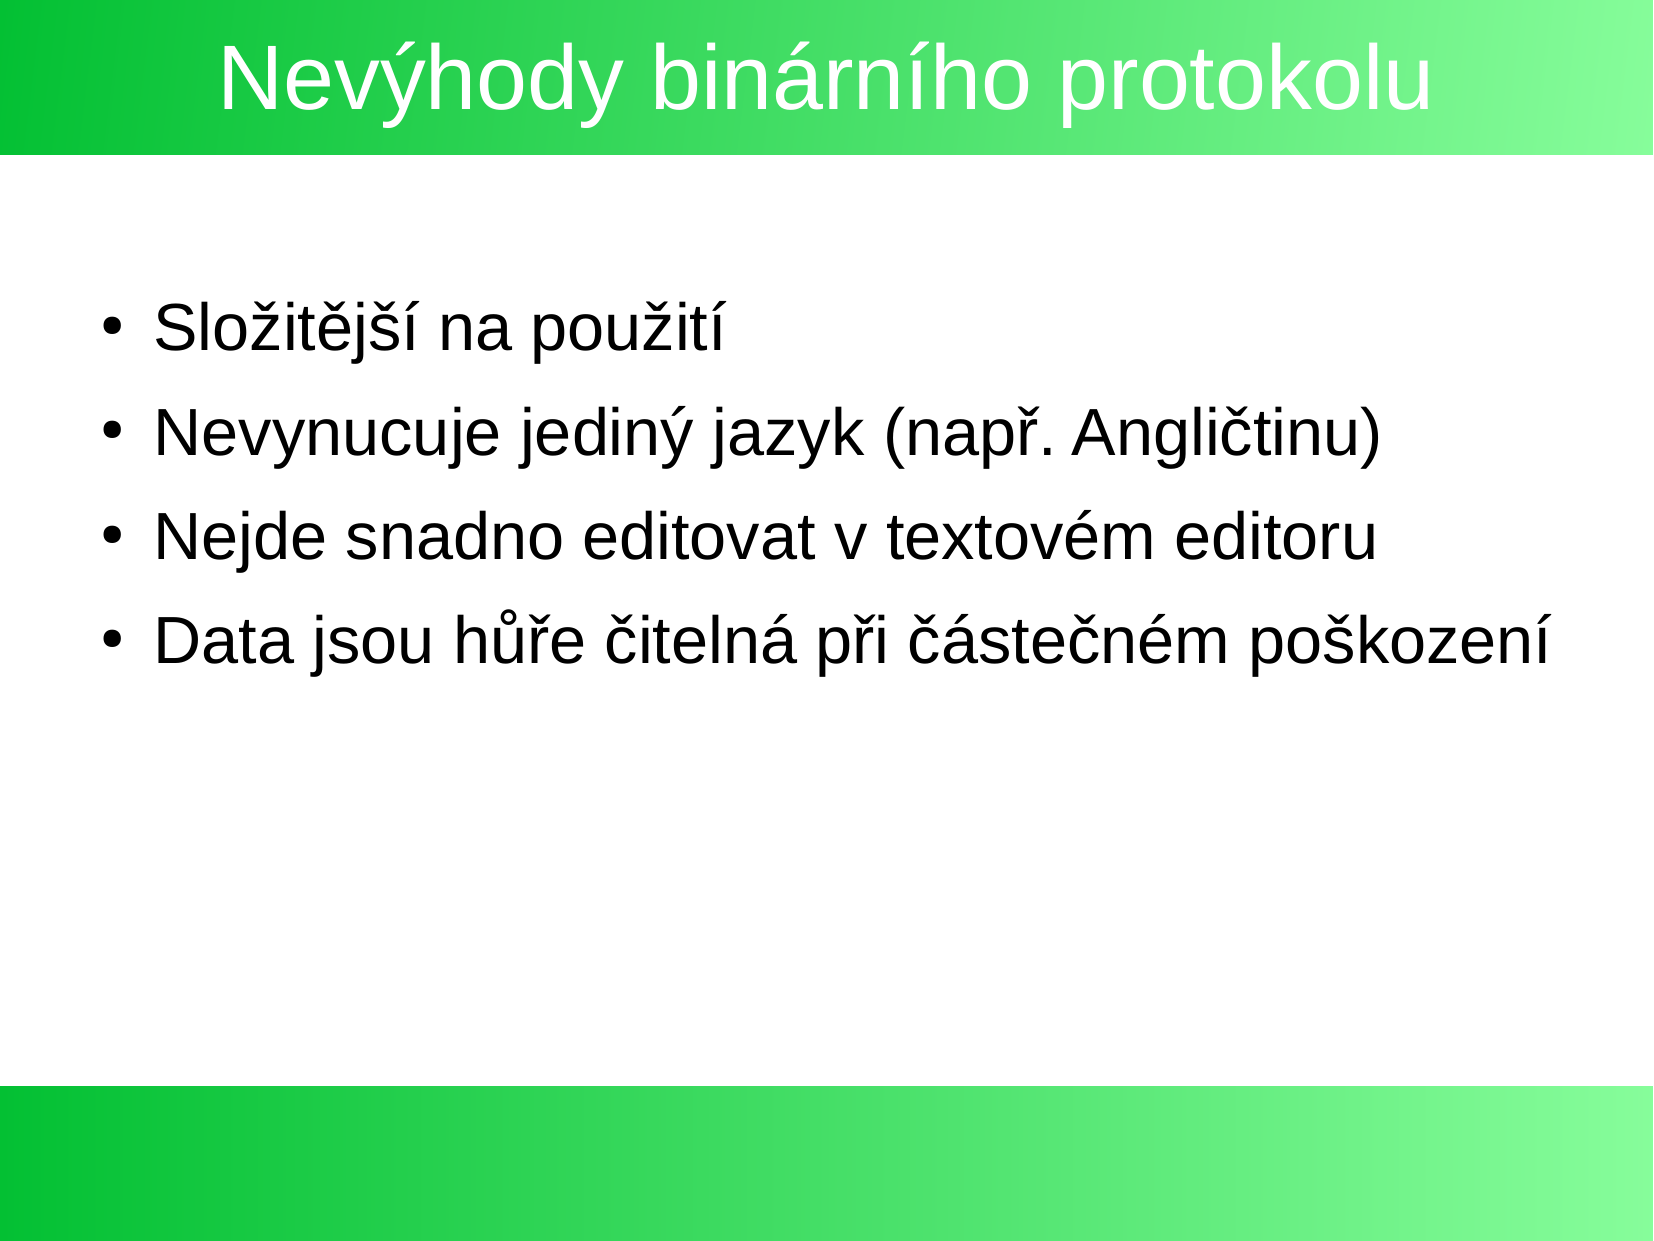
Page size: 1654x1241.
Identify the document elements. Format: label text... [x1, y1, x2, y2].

title Nevýhody binárního protokolu [82, 25, 1571, 130]
list Složitější na použití Nevynucuje jediný jazyk (např. Angličtinu) Nejde snadno editovat v textovém editoru Data jsou hůře čitelná při částečném poškození [82, 290, 1571, 1010]
